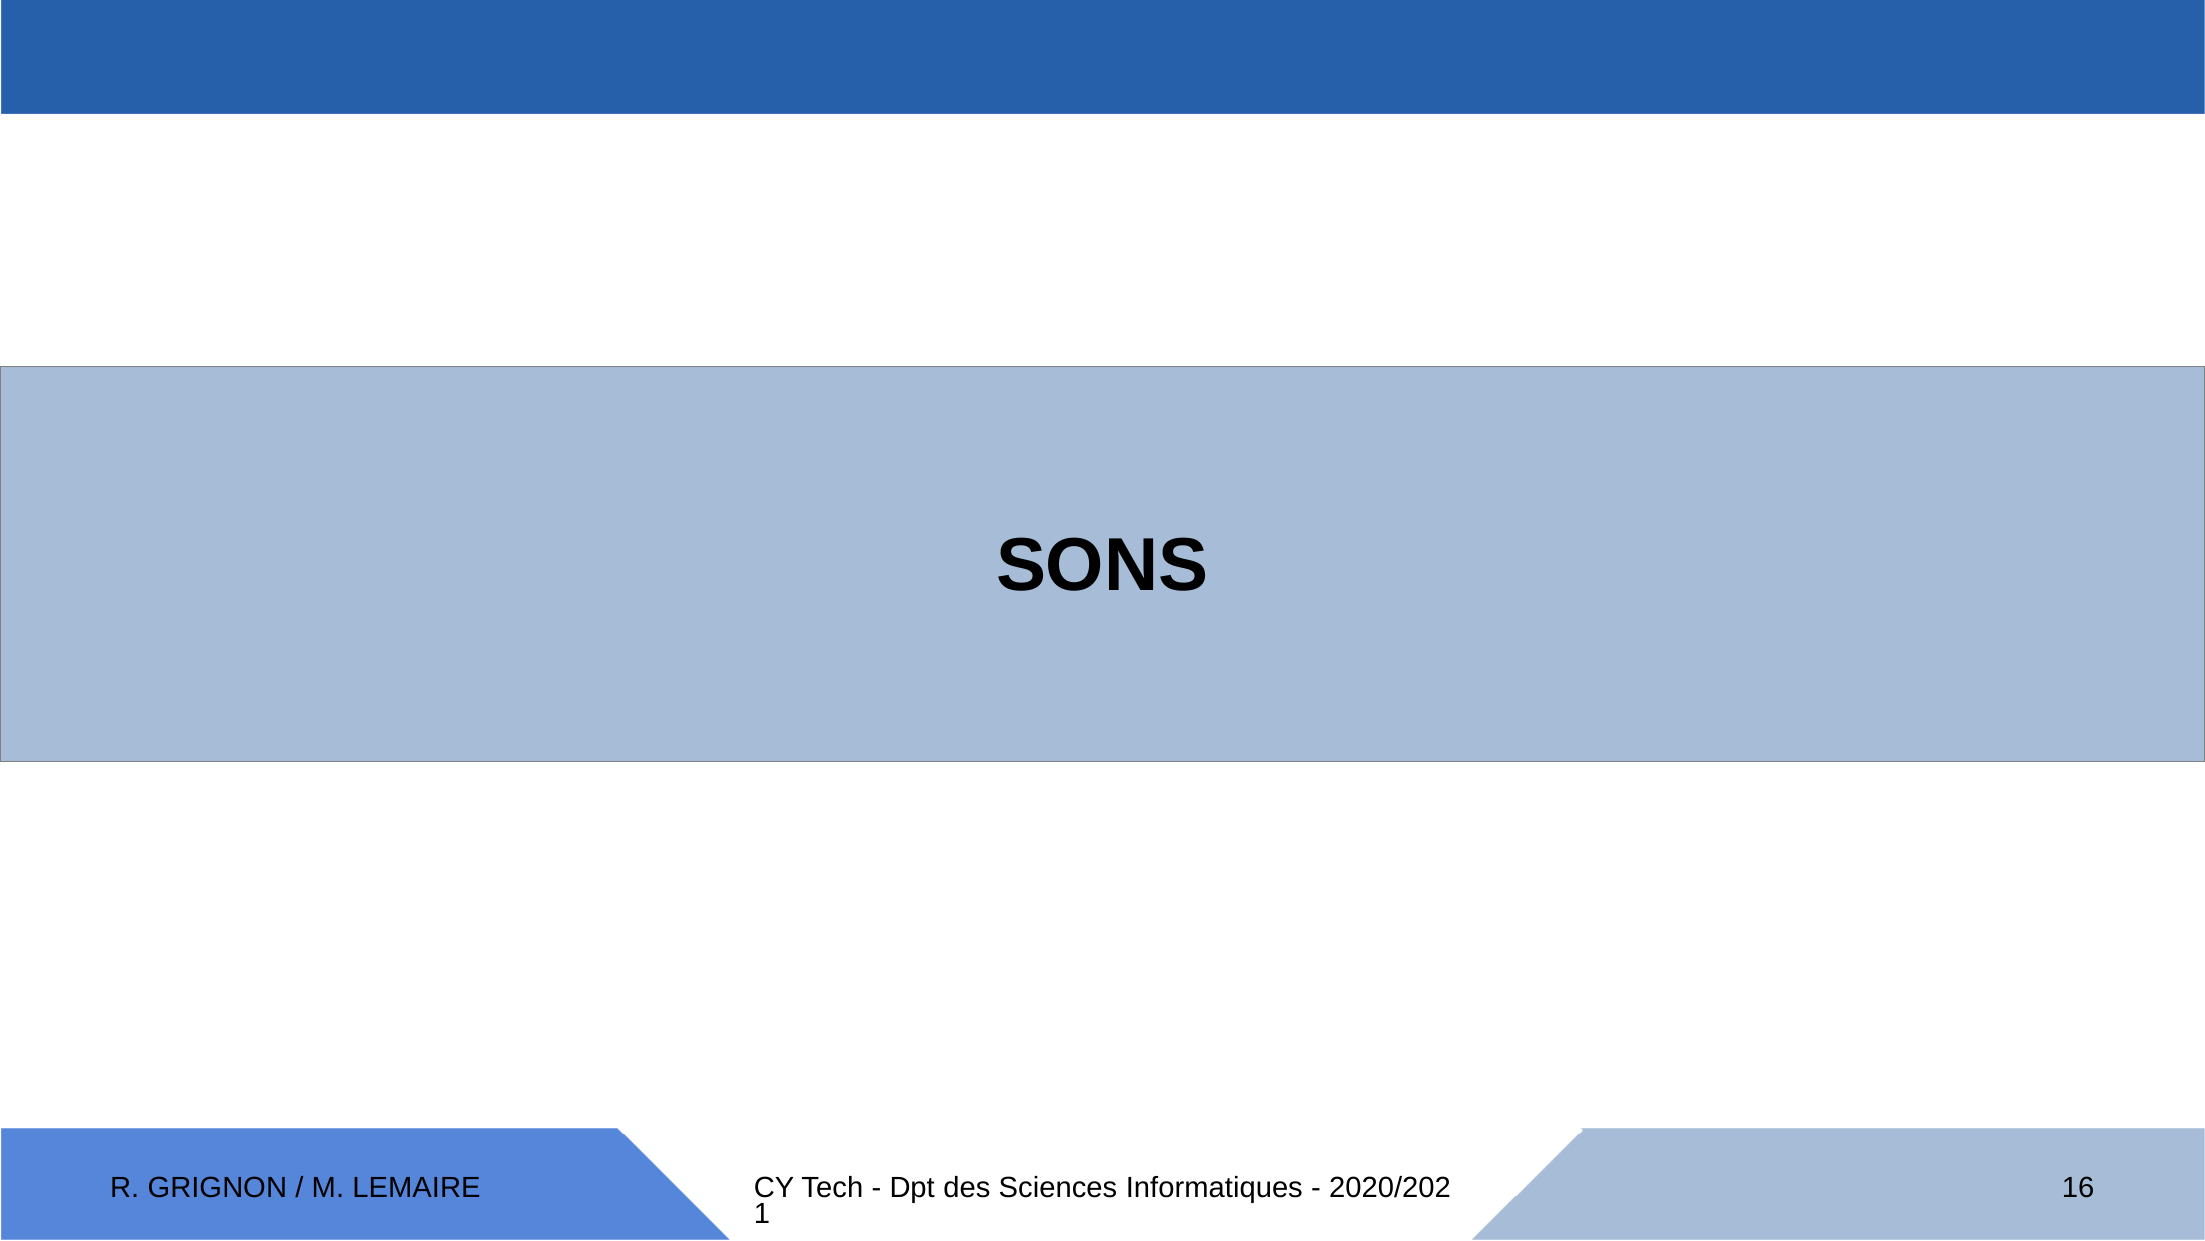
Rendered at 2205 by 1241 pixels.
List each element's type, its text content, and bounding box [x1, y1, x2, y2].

picture [0, 0, 2205, 366]
picture [0, 762, 2205, 1241]
text_box SONS [0, 366, 2205, 762]
